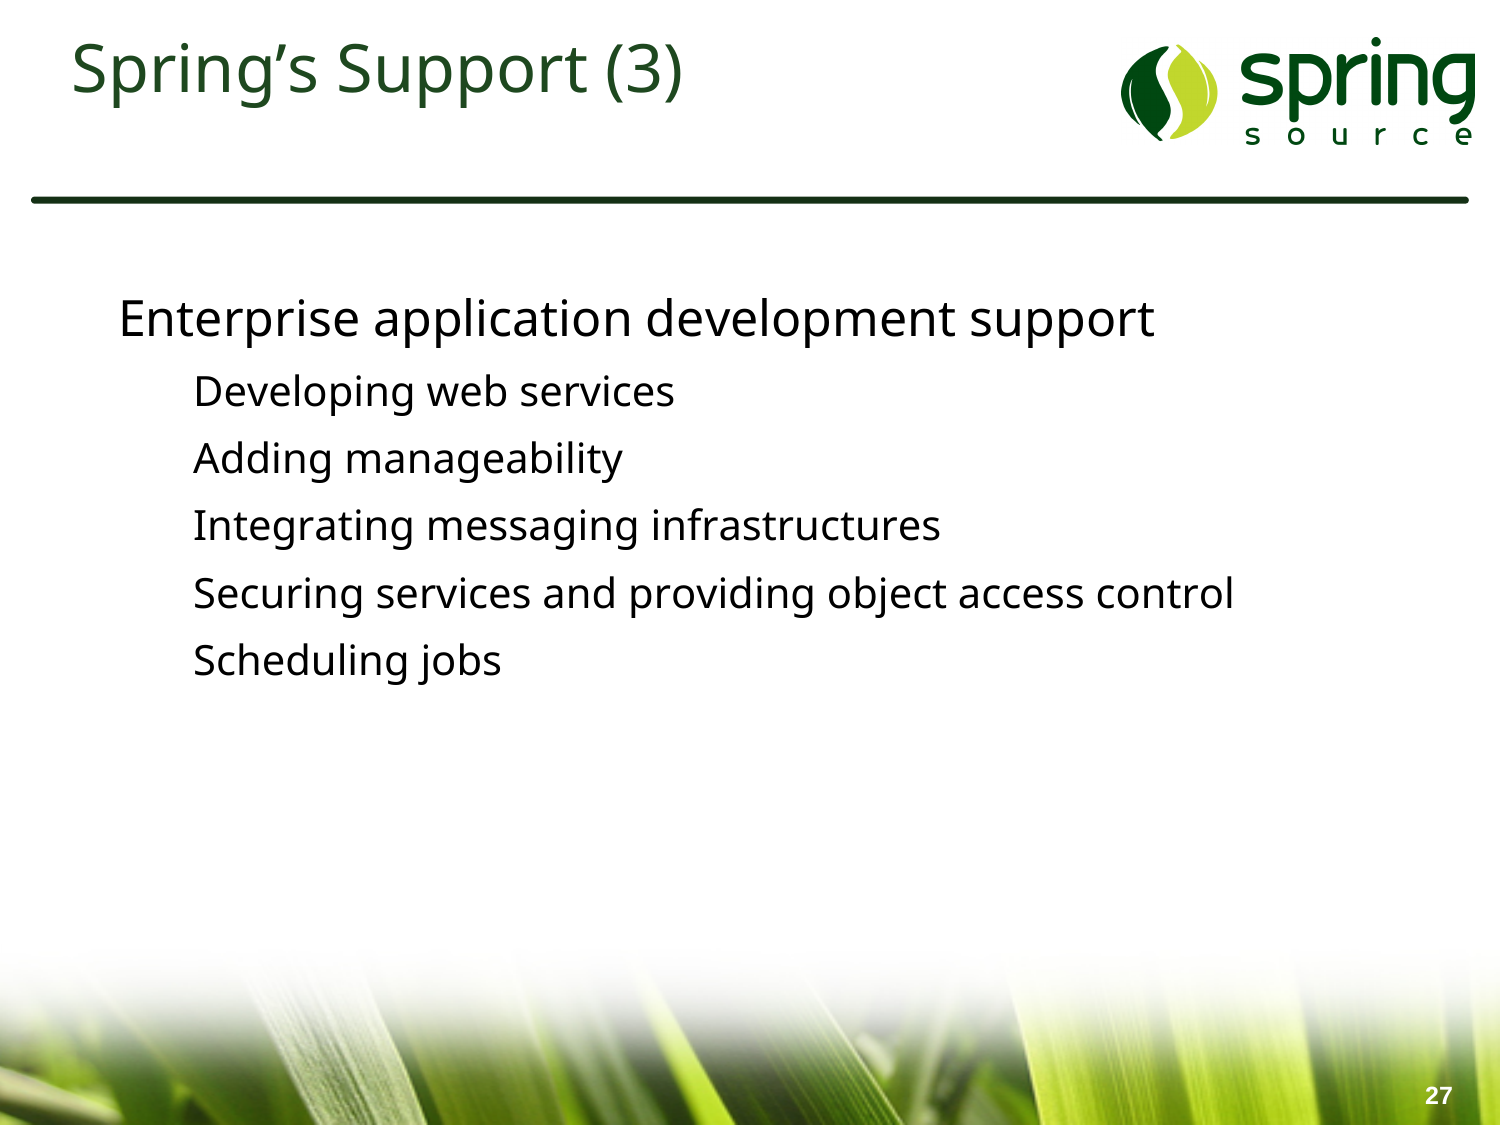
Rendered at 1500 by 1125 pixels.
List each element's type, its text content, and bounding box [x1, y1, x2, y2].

list Enterprise application development support Developing web services Adding manageability Integrating messaging infrastructures Securing services and providing object access control Scheduling jobs [103, 275, 1394, 938]
title Spring’s Support (3) [56, 13, 1089, 176]
picture [0, 944, 1500, 1125]
picture [1121, 37, 1475, 145]
